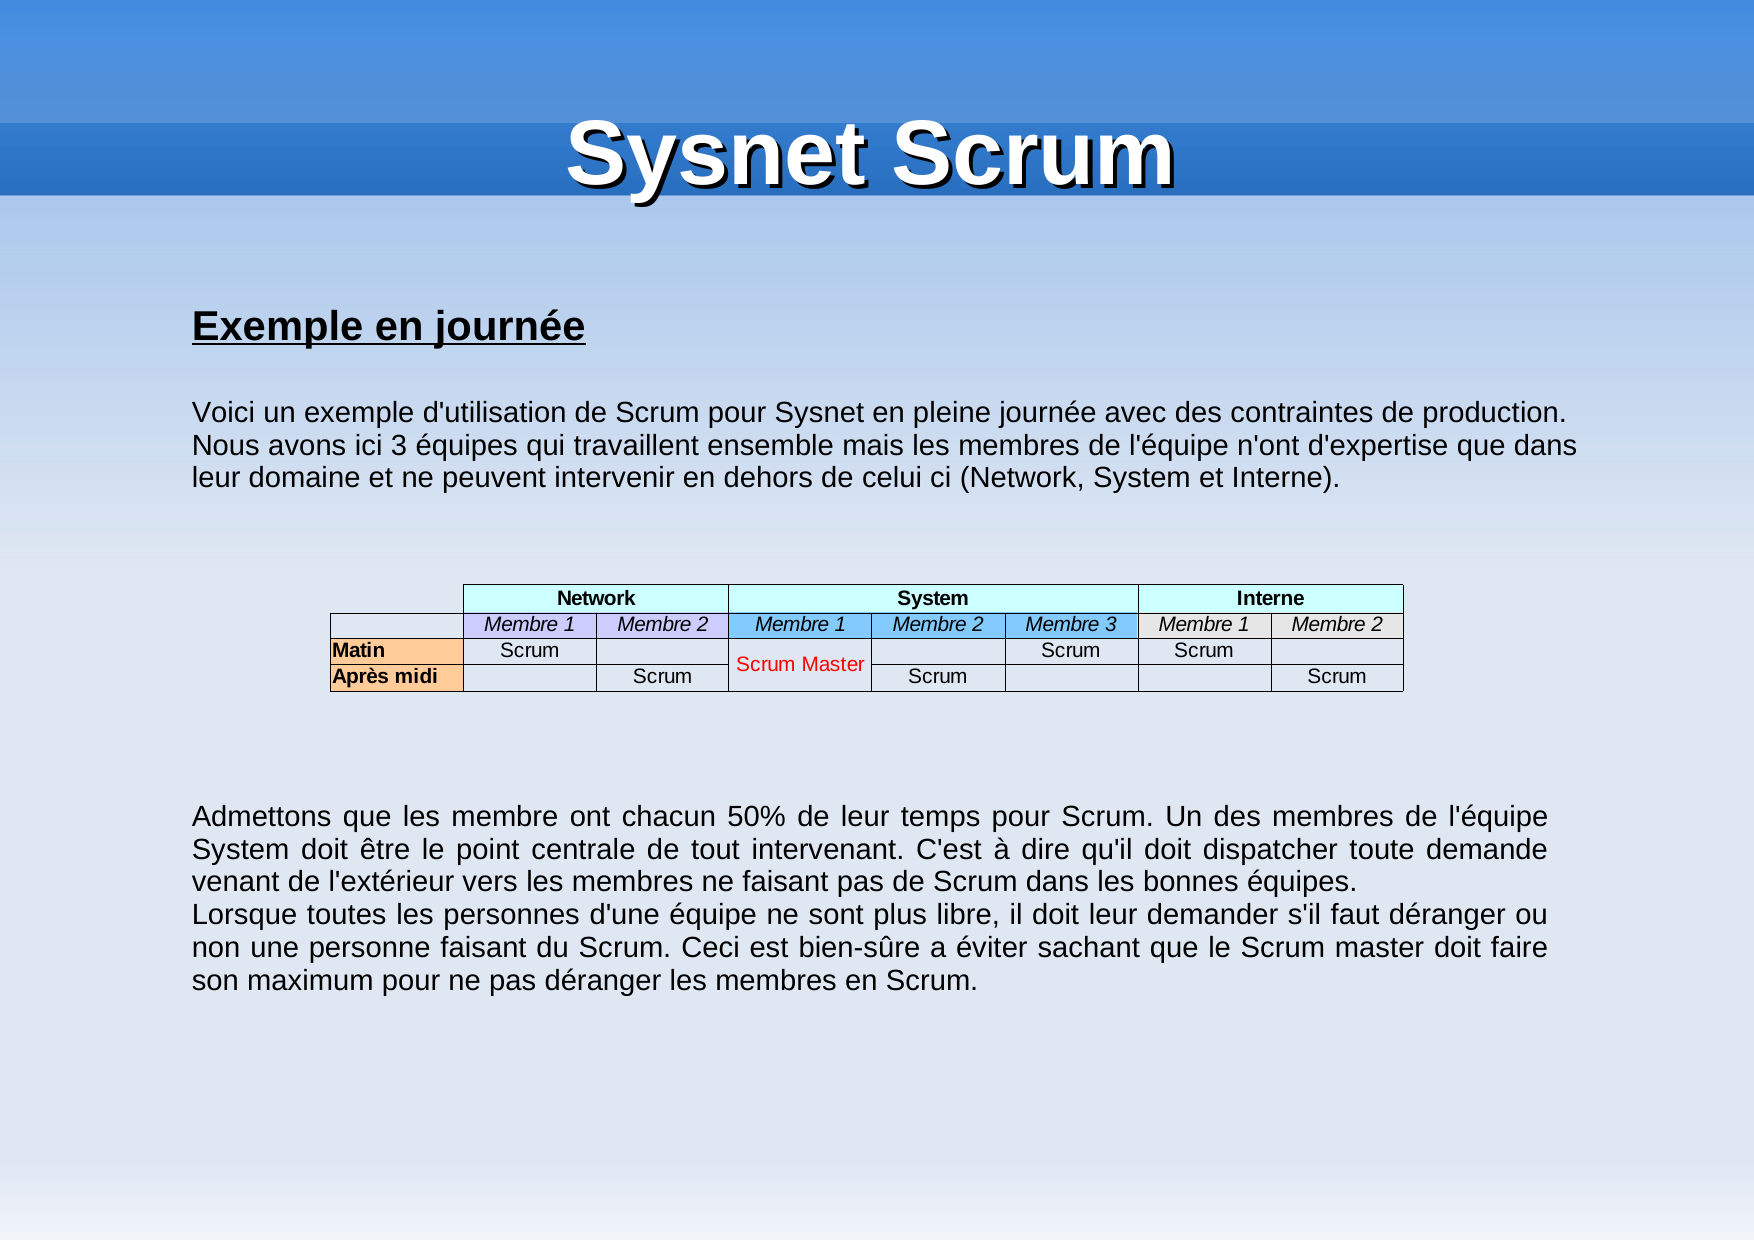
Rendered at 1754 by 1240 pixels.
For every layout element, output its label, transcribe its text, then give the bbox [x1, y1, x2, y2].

text_box Exemple en journée Voici un exemple d'utilisation de Scrum pour Sysnet en pleine journée avec des contraintes de production. Nous avons ici 3 équipes qui travaillent ensemble mais les membres de l'équipe n'ont d'expertise que dans leur domaine et ne peuvent intervenir en dehors de celui ci (Network, System et Interne). [177, 295, 1595, 567]
text_box Admettons que les membre ont chacun 50% de leur temps pour Scrum. Un des membres de l'équipe System doit être le point centrale de tout intervenant. C'est à dire qu'il doit dispatcher toute demande venant de l'extérieur vers les membres ne faisant pas de Scrum dans les bonnes équipes. Lorsque toutes les personnes d'une équipe ne sont plus libre, il doit leur demander s'il faut déranger ou non une personne faisant du Scrum. Ceci est bien-sûre a éviter sachant que le Scrum master doit faire son maximum pour ne pas déranger les membres en Scrum. [177, 792, 1565, 1004]
title Sysnet Scrum [135, 59, 1608, 247]
chart [330, 584, 1406, 719]
picture [0, 0, 1754, 1240]
